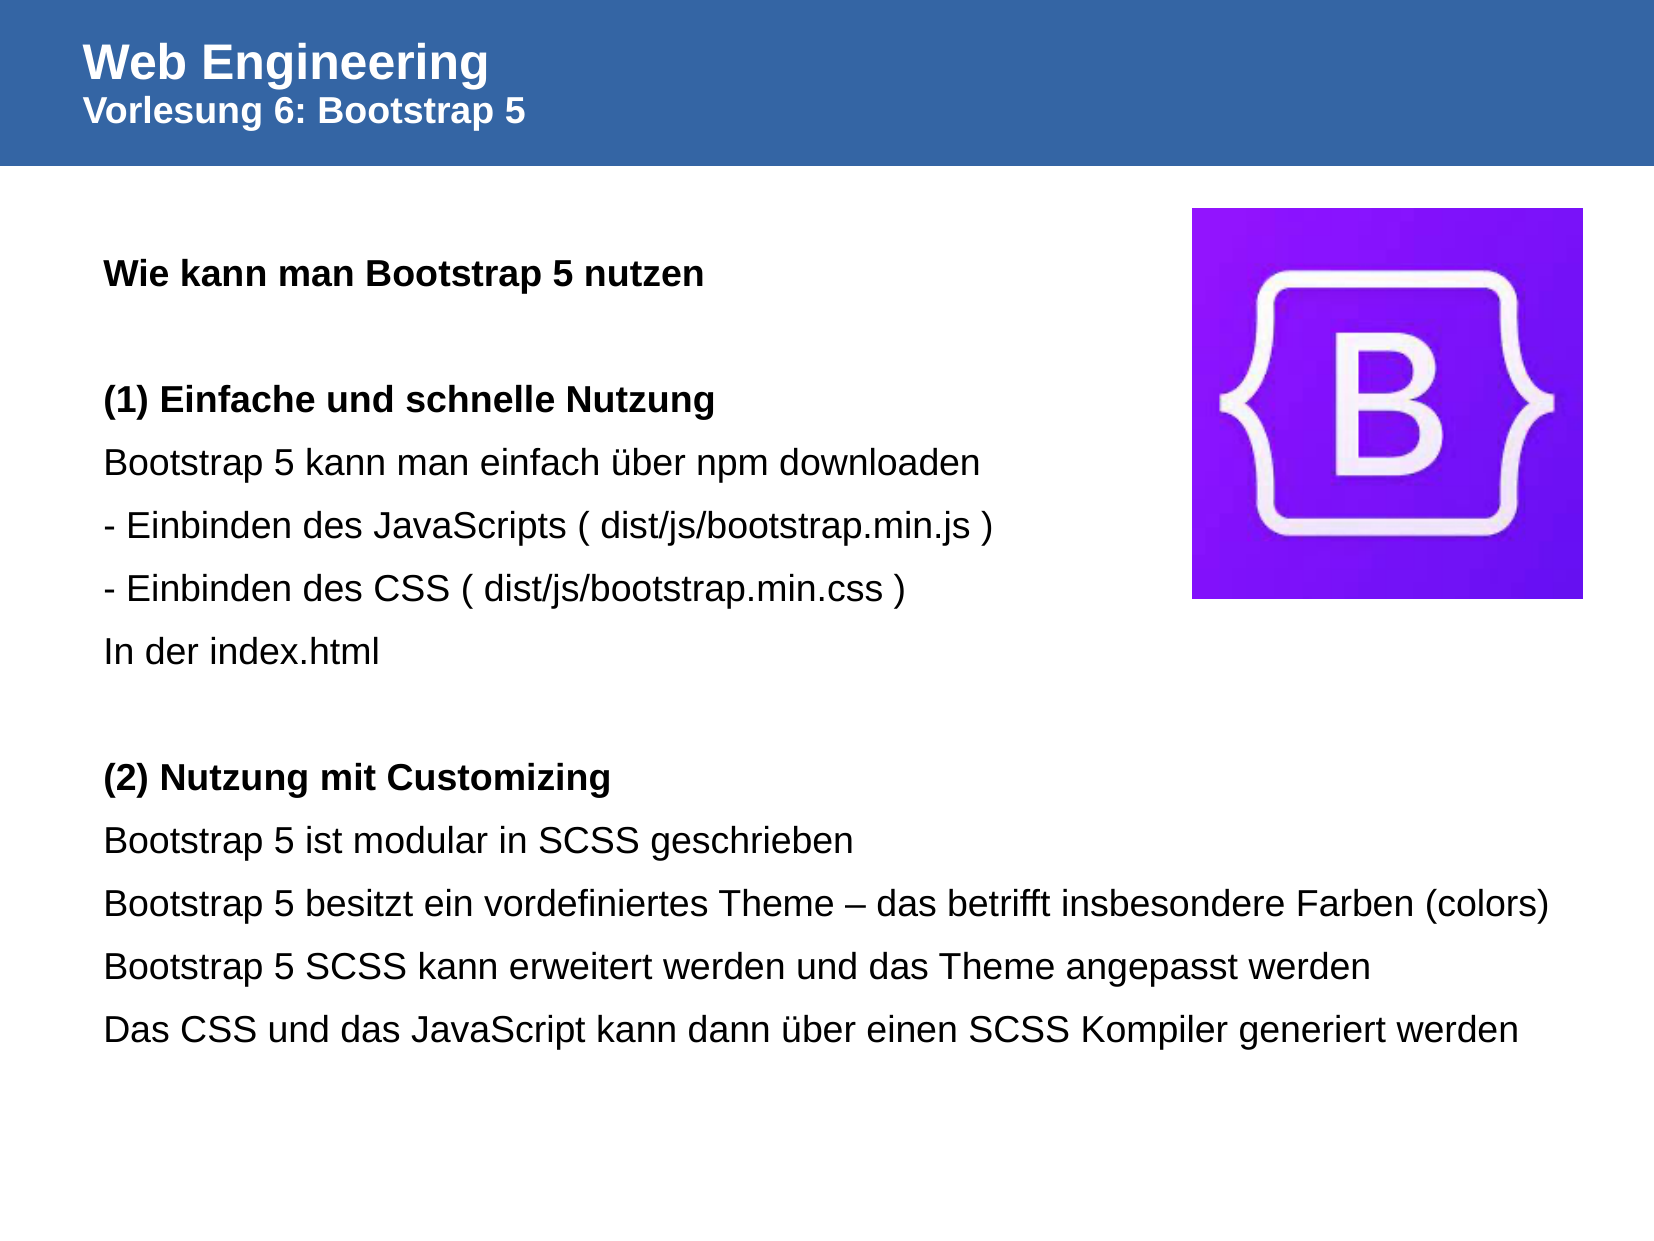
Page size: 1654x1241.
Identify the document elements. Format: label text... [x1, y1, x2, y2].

title Web Engineering Vorlesung 6: Bootstrap 5 [82, 0, 1571, 166]
picture [1192, 208, 1583, 599]
text_box Wie kann man Bootstrap 5 nutzen (1) Einfache und schnelle Nutzung Bootstrap 5 kann man einfach über npm downloaden - Einbinden des JavaScripts ( dist/js/bootstrap.min.js ) - Einbinden des CSS ( dist/js/bootstrap.min.css ) In der index.html (2) Nutzung mit Customizing Bootstrap 5 ist modular in SCSS geschrieben Bootstrap 5 besitzt ein vordefiniertes Theme – das betrifft insbesondere Farben (colors) Bootstrap 5 SCSS kann erweitert werden und das Theme angepasst werden Das CSS und das JavaScript kann dann über einen SCSS Kompiler generiert werden [88, 224, 1595, 1058]
